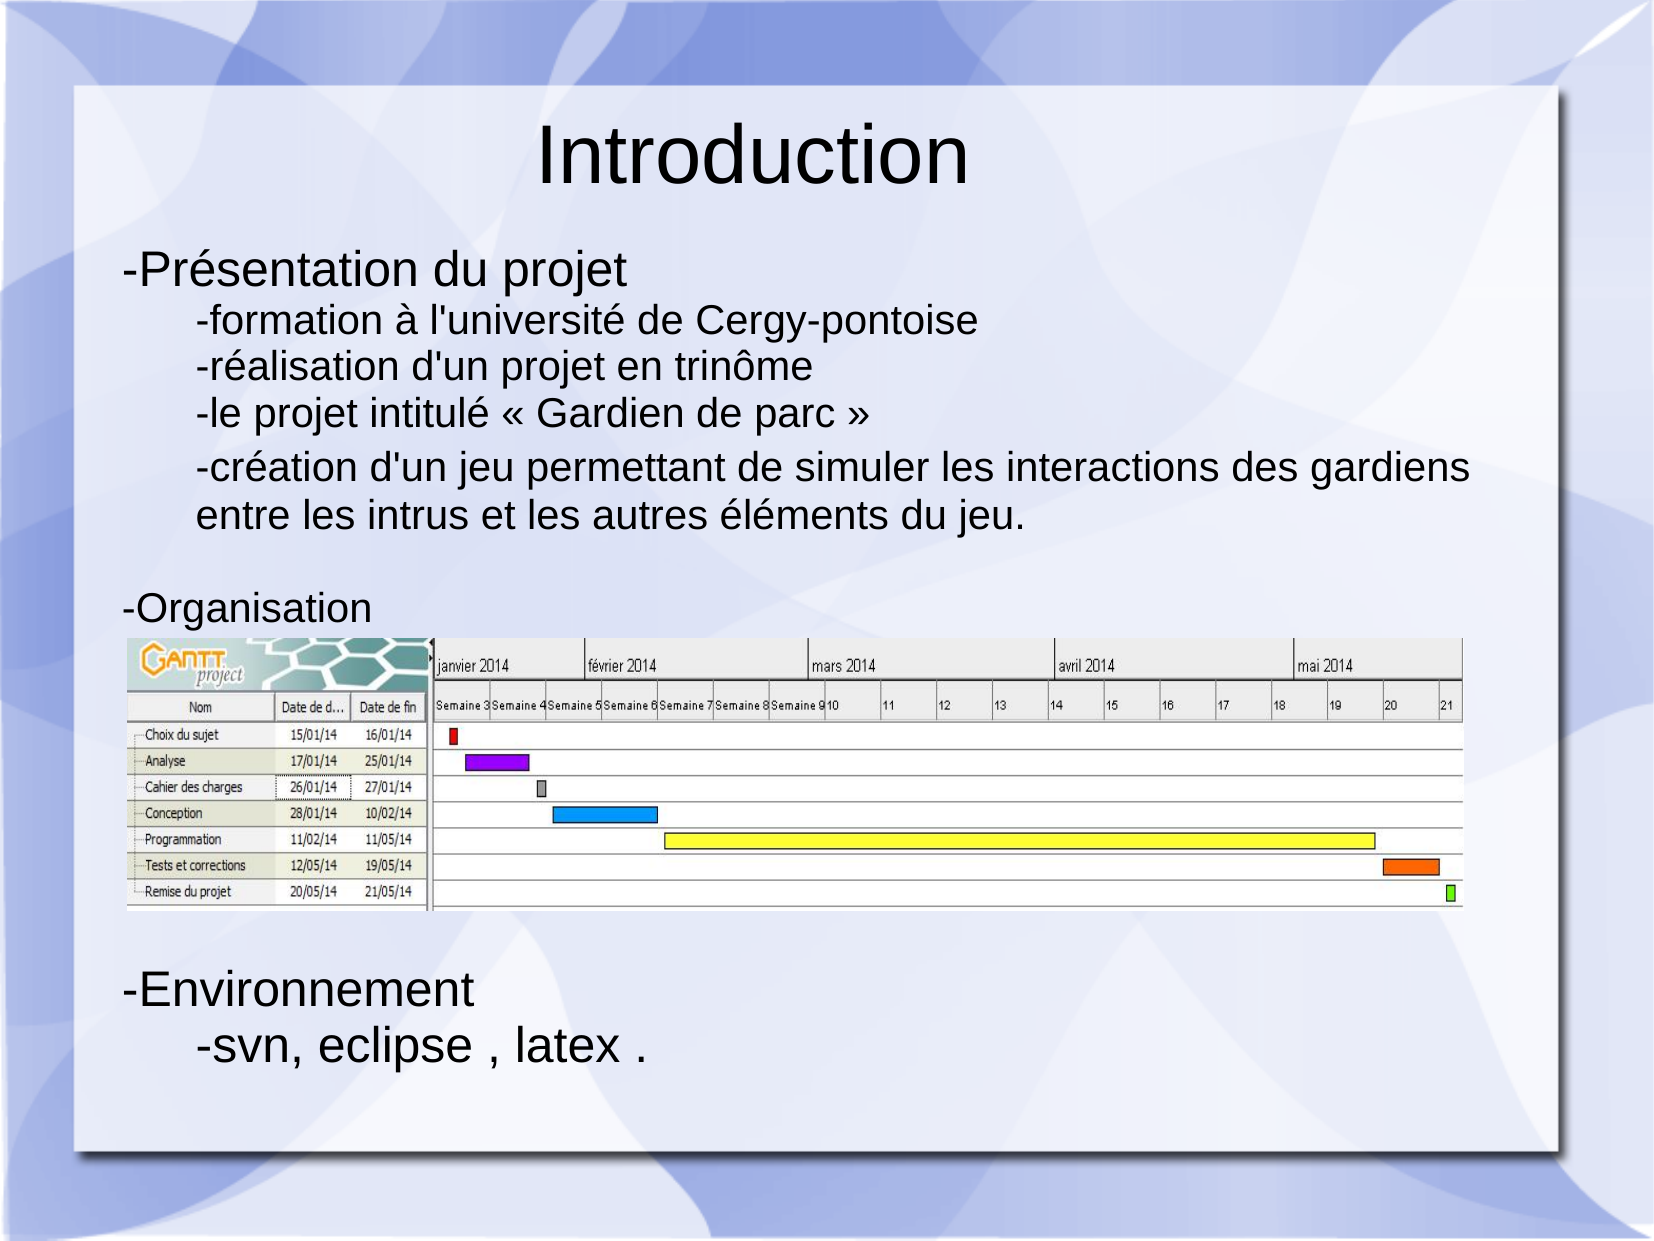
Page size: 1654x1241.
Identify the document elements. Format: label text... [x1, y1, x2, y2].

picture [0, 0, 1654, 1241]
text_box Introduction [520, 100, 1098, 149]
text_box -Présentation du projet -formation à l'université de Cergy-pontoise -réalisation d'un projet en trinôme -le projet intitulé « Gardien de parc » -création d'un jeu permettant de simuler les interactions des gardiens entre les intrus et les autres éléments du jeu. -Organisation -Environnement -svn, eclipse , latex . [107, 149, 1488, 1081]
